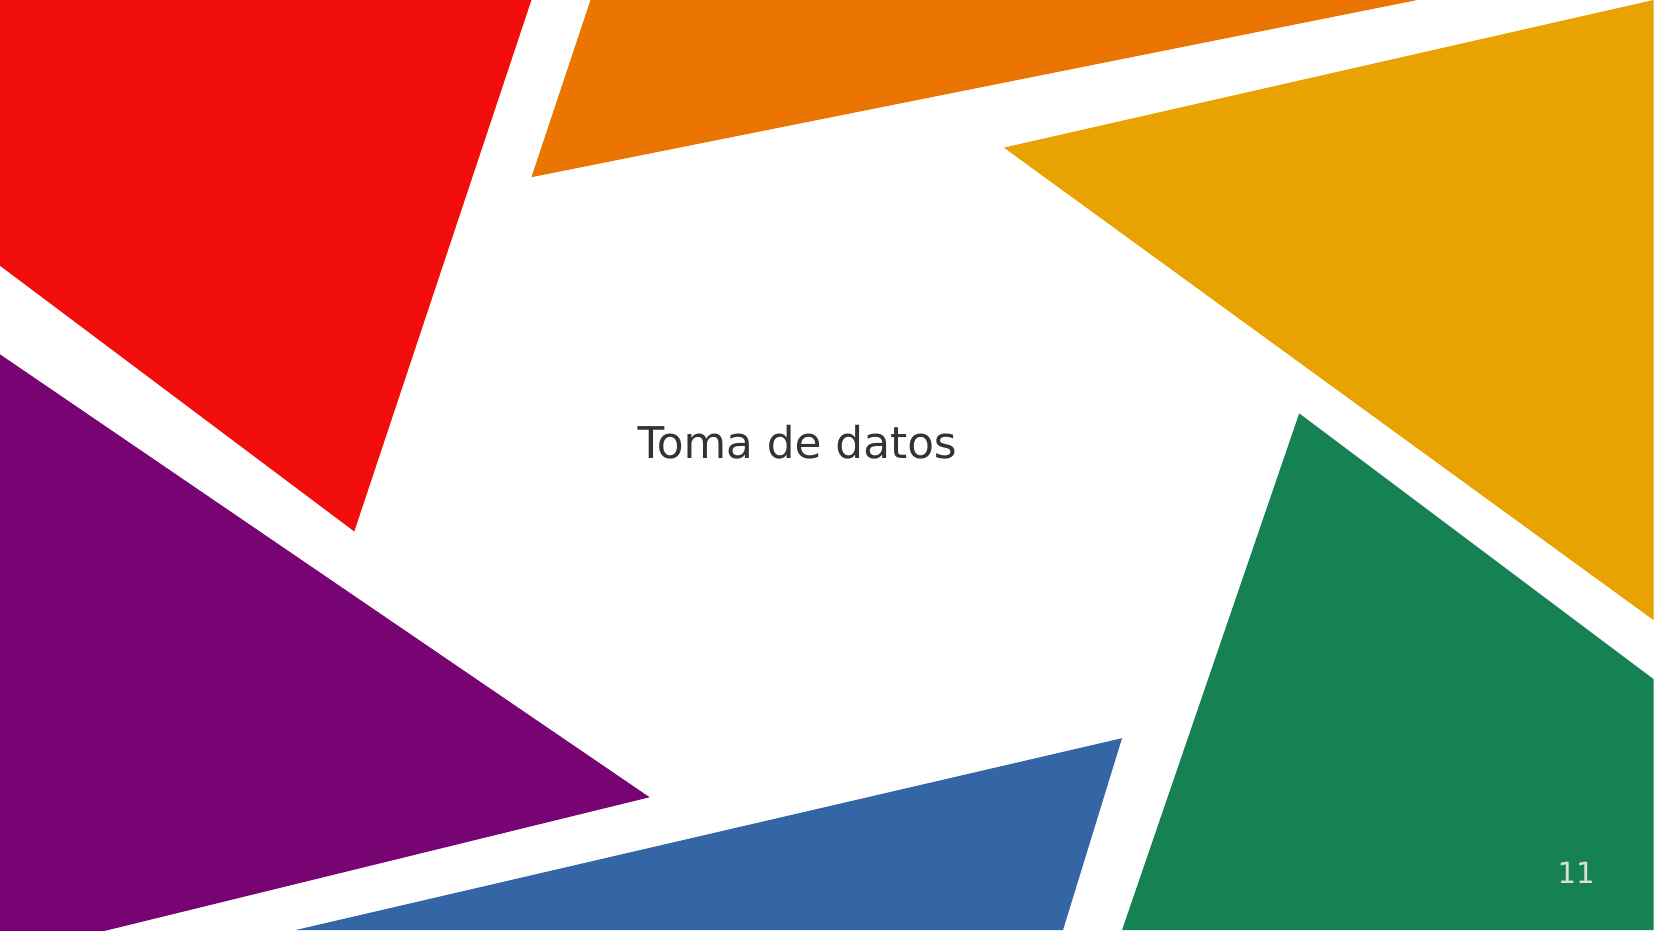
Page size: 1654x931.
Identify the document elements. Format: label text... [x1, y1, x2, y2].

title Toma de datos [442, 354, 1152, 532]
